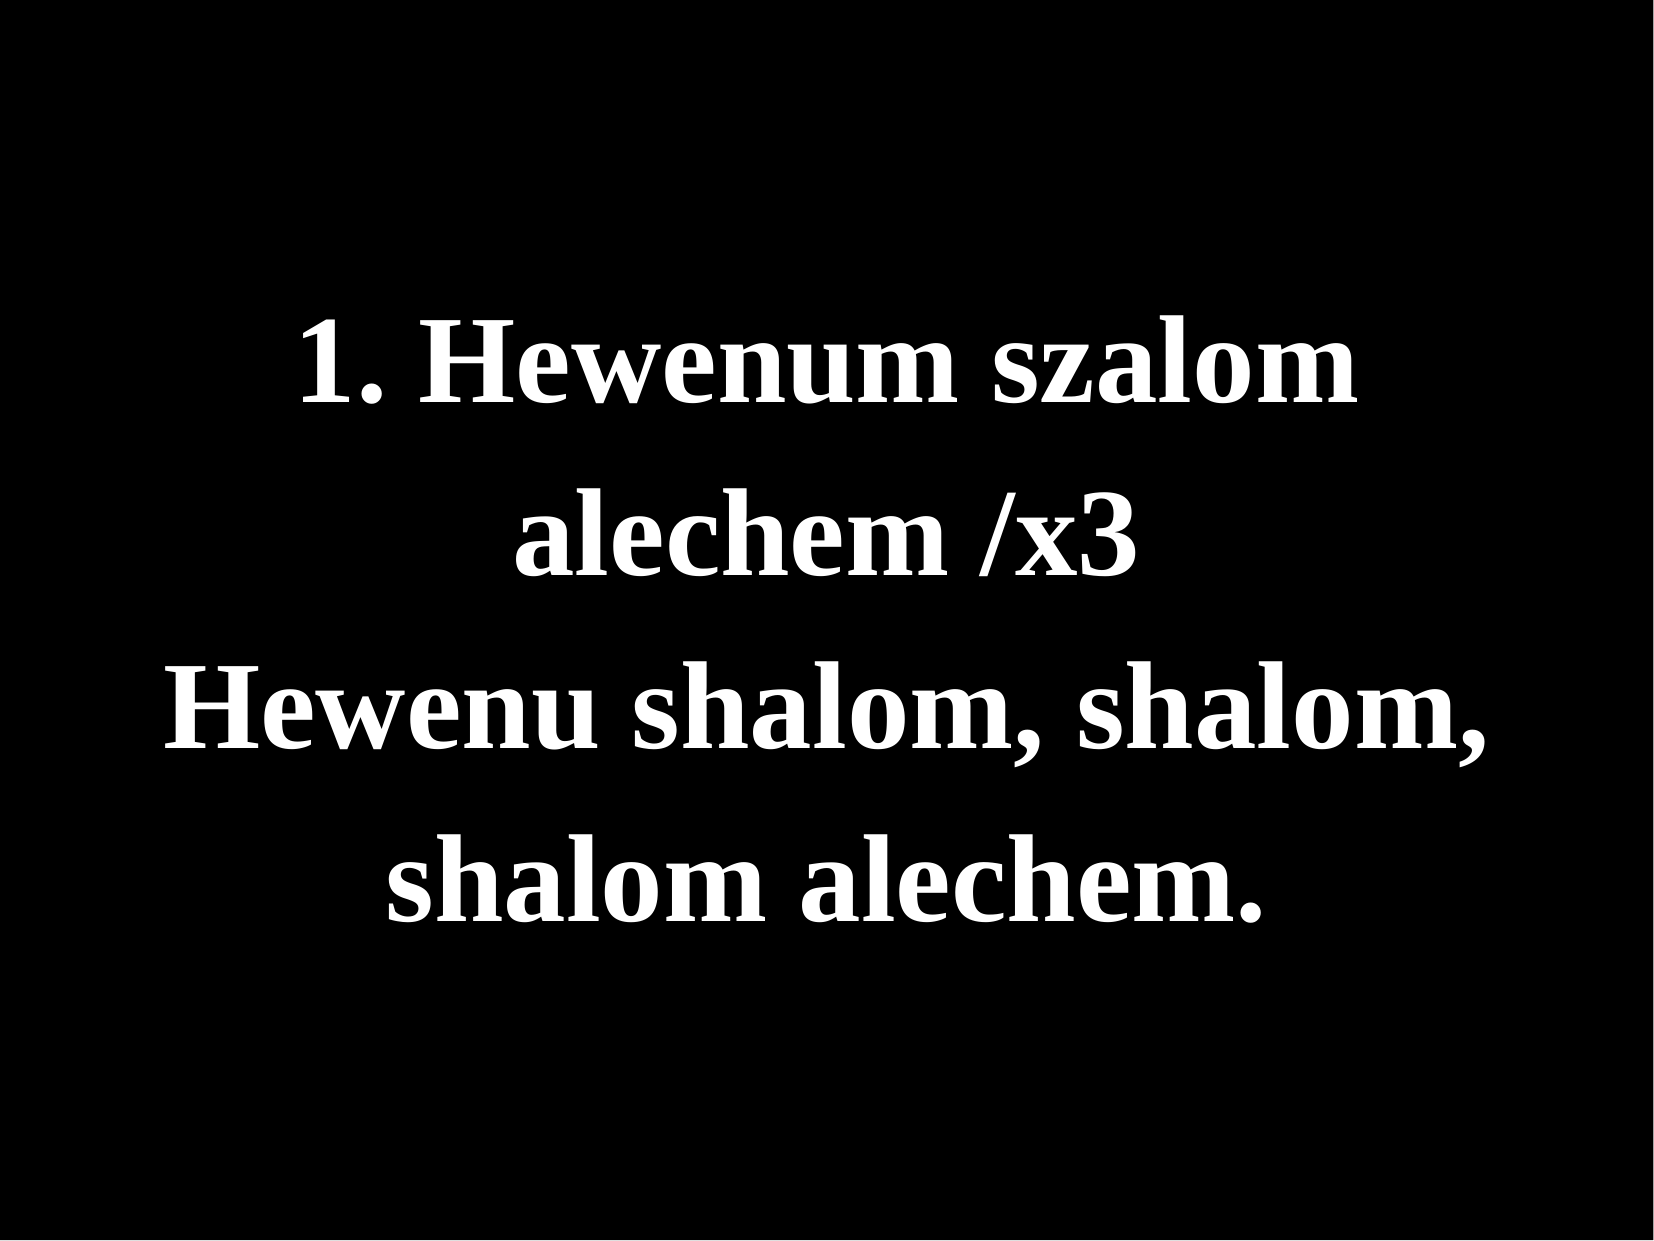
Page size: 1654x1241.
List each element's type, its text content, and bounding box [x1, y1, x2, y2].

title 1. Hewenum szalom ppp alechem /x3 ppp Hewenu shalom, shalom, ppp shalom alechem. [0, 0, 1654, 1241]
